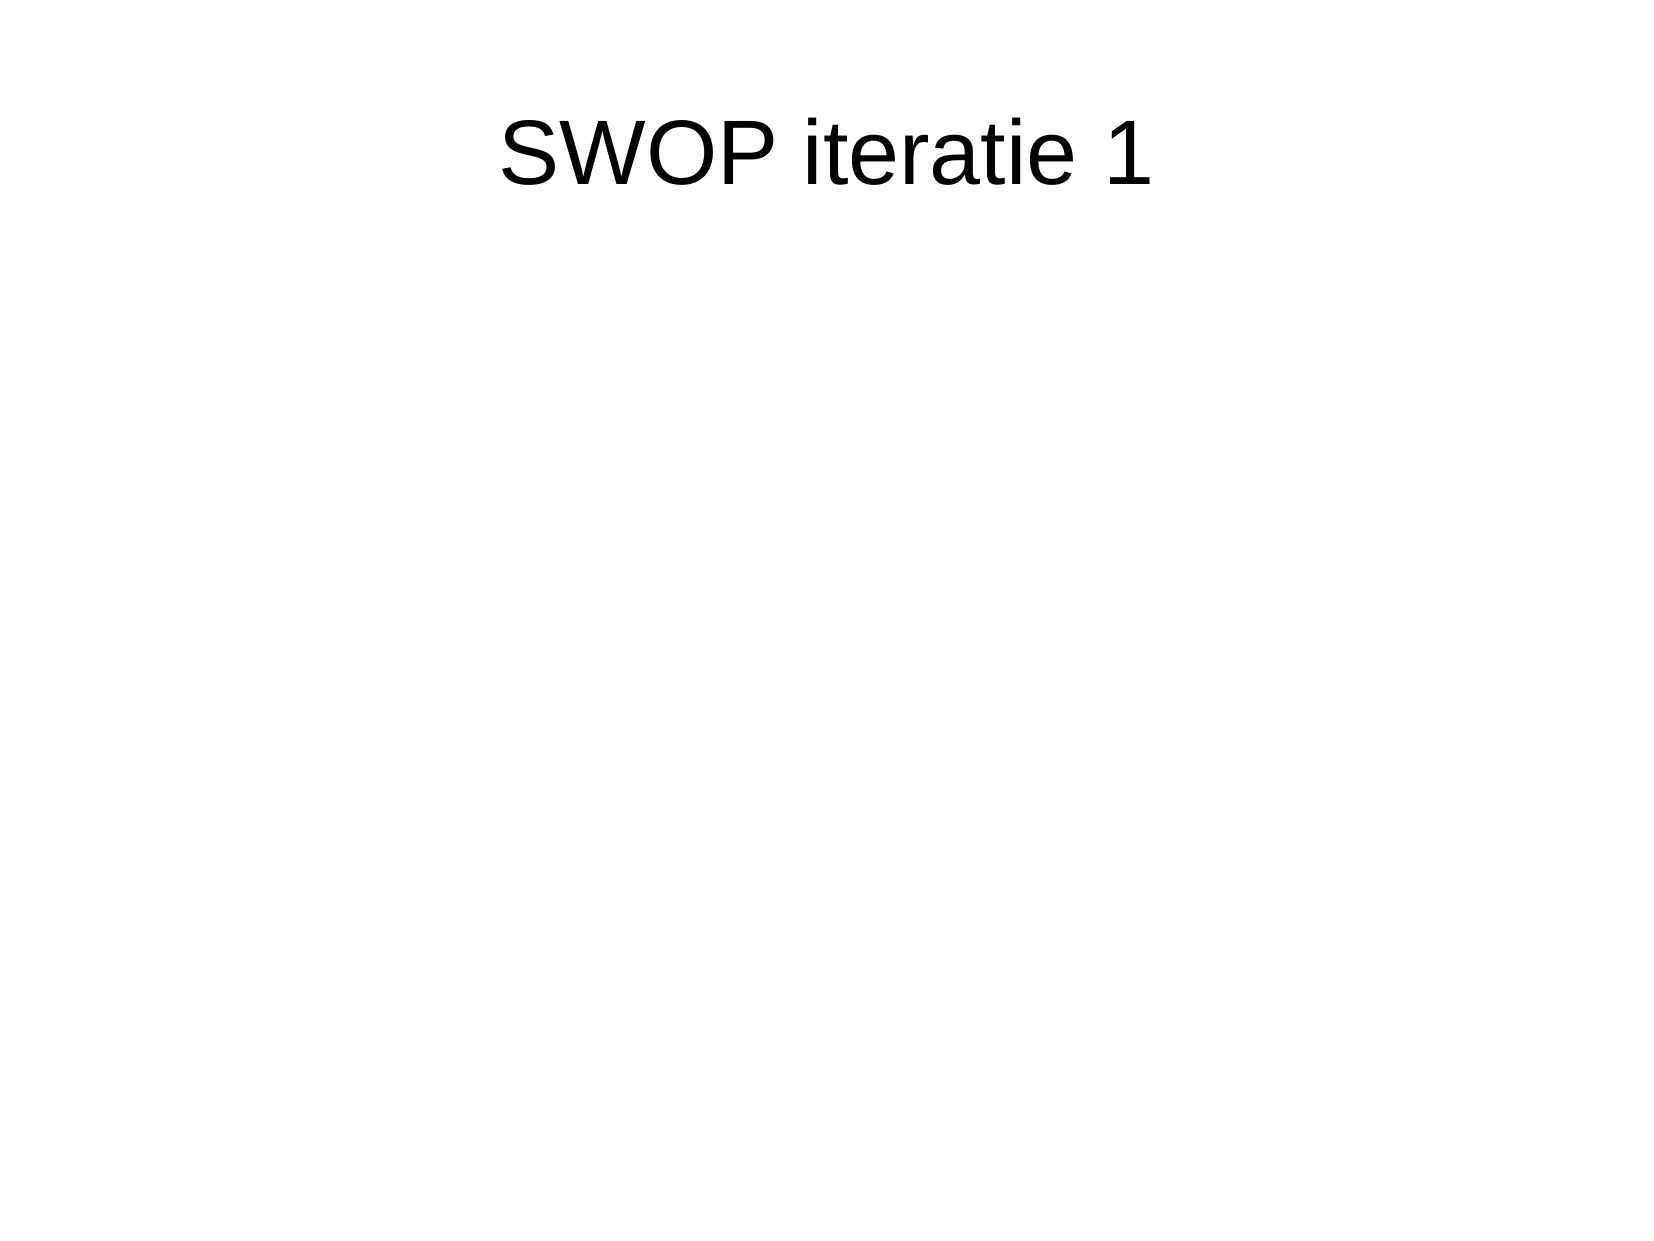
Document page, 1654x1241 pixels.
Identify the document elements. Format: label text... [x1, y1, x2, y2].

title SWOP iteratie 1 [82, 49, 1571, 257]
